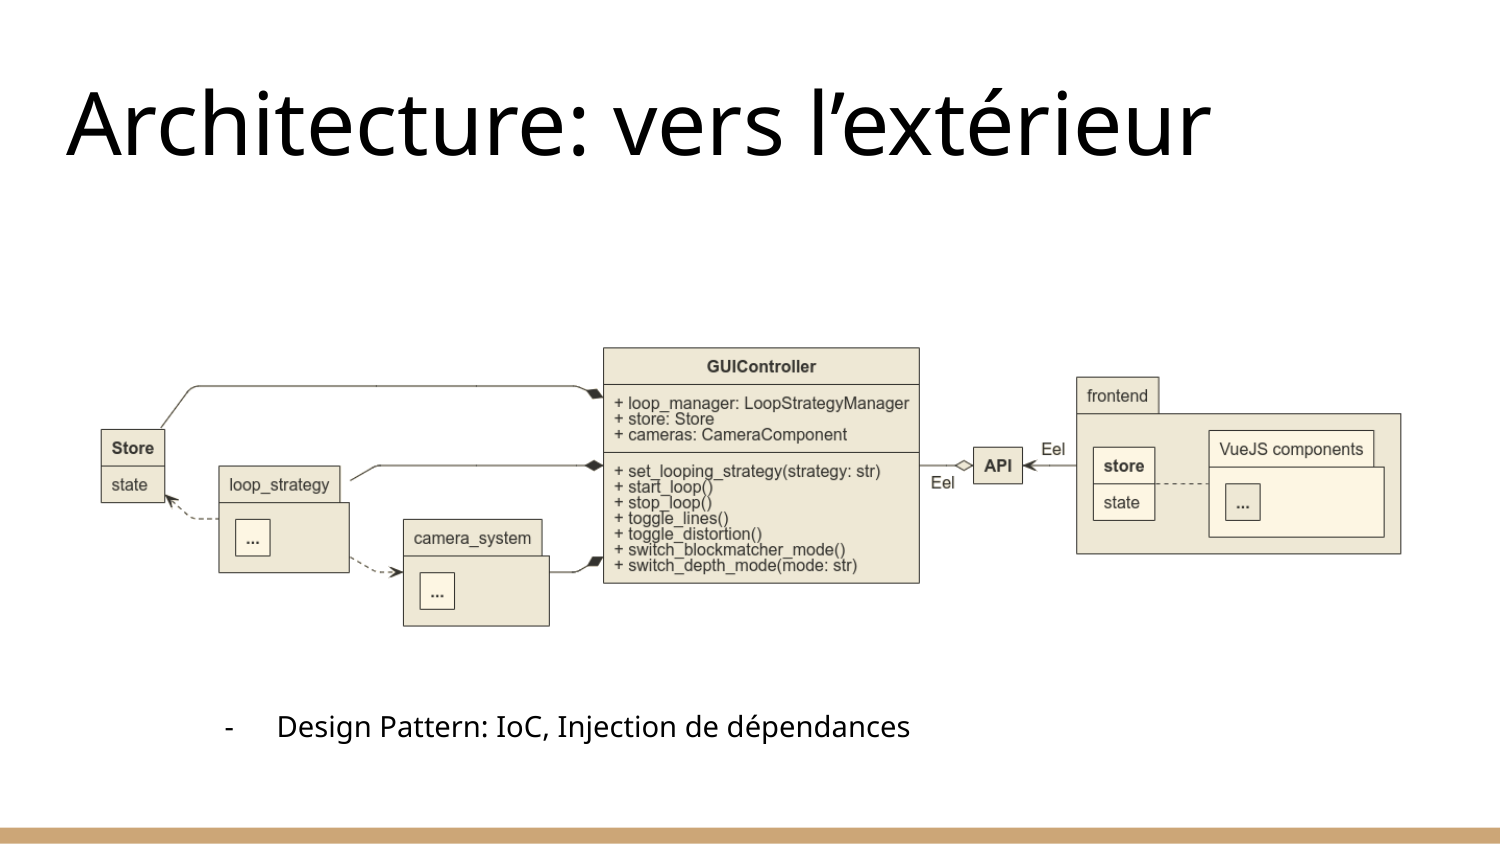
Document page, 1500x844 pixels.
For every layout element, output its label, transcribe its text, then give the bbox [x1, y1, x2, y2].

picture [83, 316, 1417, 636]
title Architecture: vers l’extérieur [51, 51, 1449, 189]
text_box Design Pattern: IoC, Injection de dépendances [186, 693, 988, 767]
